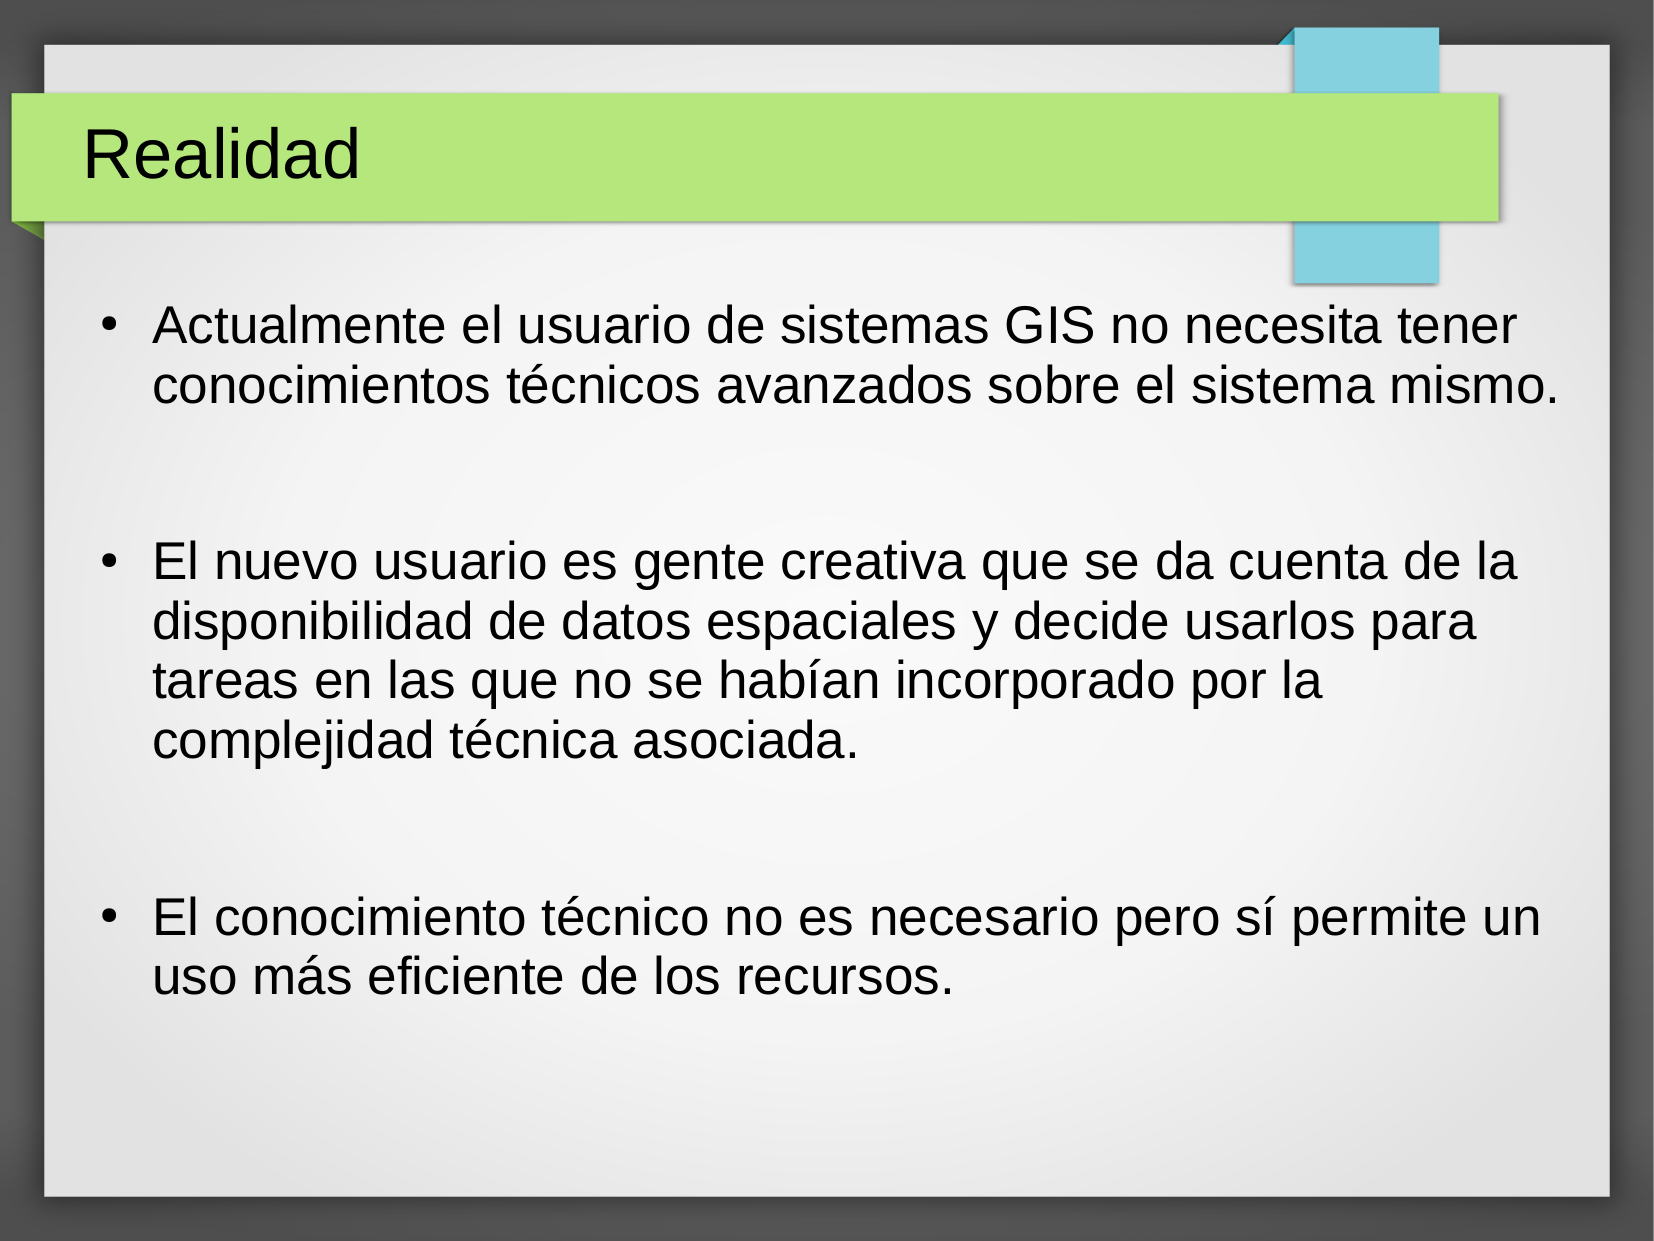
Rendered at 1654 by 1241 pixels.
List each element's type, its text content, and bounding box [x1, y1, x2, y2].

picture [0, 0, 1654, 1241]
list Actualmente el usuario de sistemas GIS no necesita tener conocimientos técnicos avanzados sobre el sistema mismo. El nuevo usuario es gente creativa que se da cuenta de la disponibilidad de datos espaciales y decide usarlos para tareas en las que no se habían incorporado por la complejidad técnica asociada. El conocimiento técnico no es necesario pero sí permite un uso más eficiente de los recursos. [82, 295, 1571, 1015]
title Realidad [82, 94, 1264, 213]
